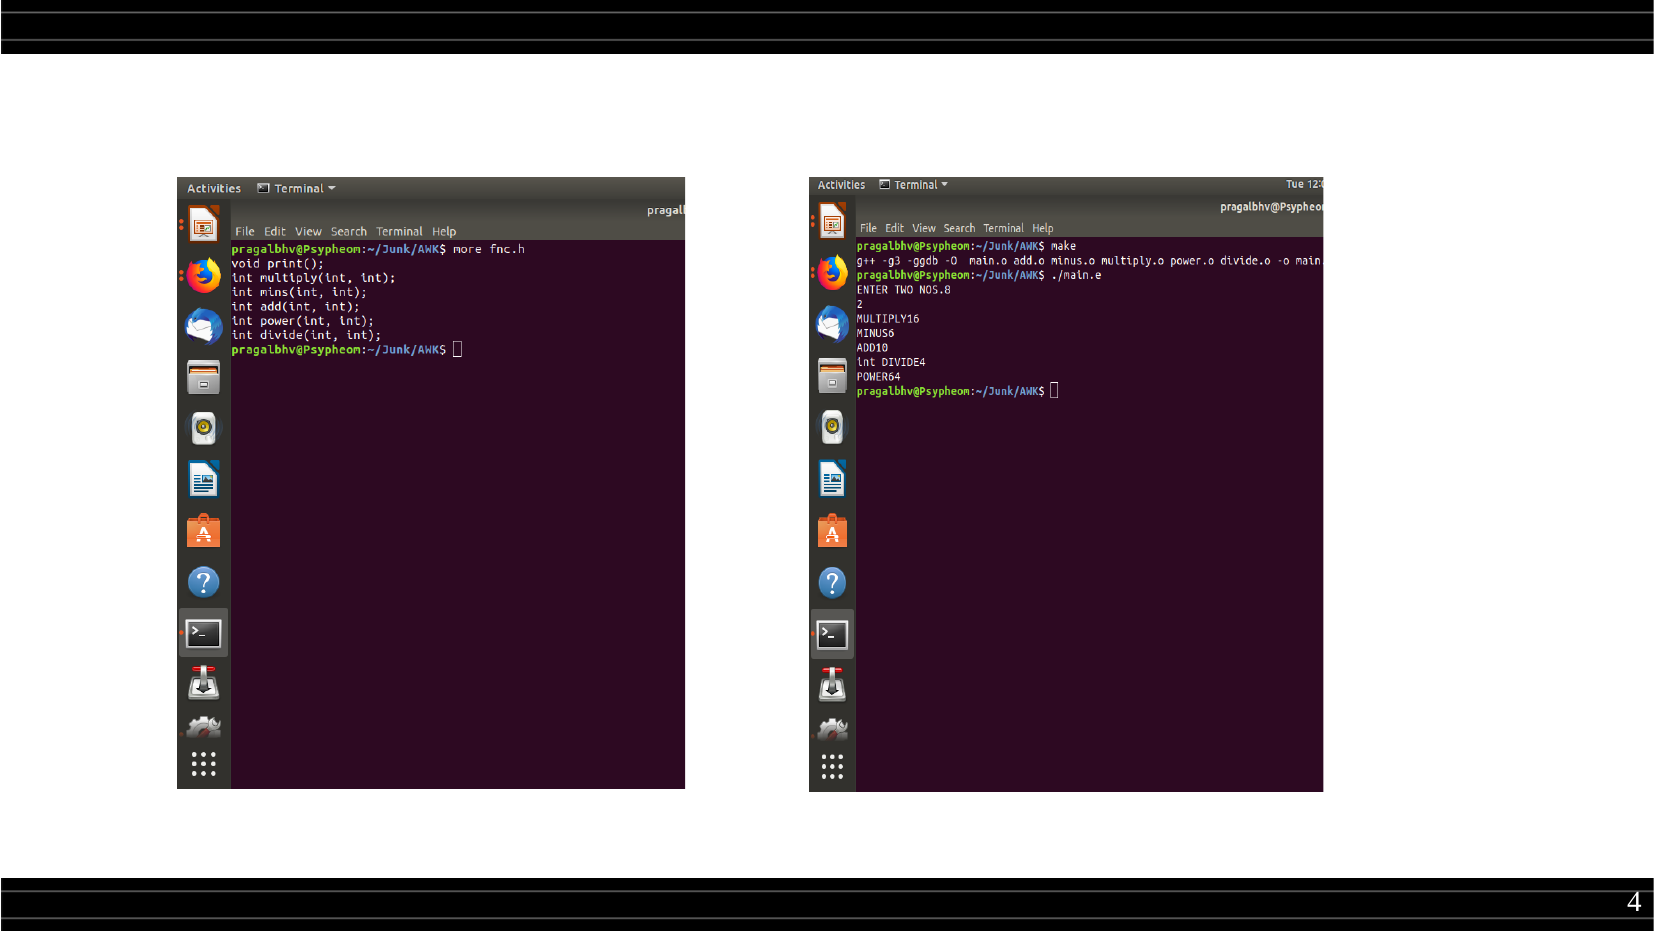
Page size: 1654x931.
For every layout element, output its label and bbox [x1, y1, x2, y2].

picture [1, 878, 1654, 931]
picture [809, 177, 1324, 792]
picture [1, 0, 1654, 54]
picture [177, 177, 686, 789]
